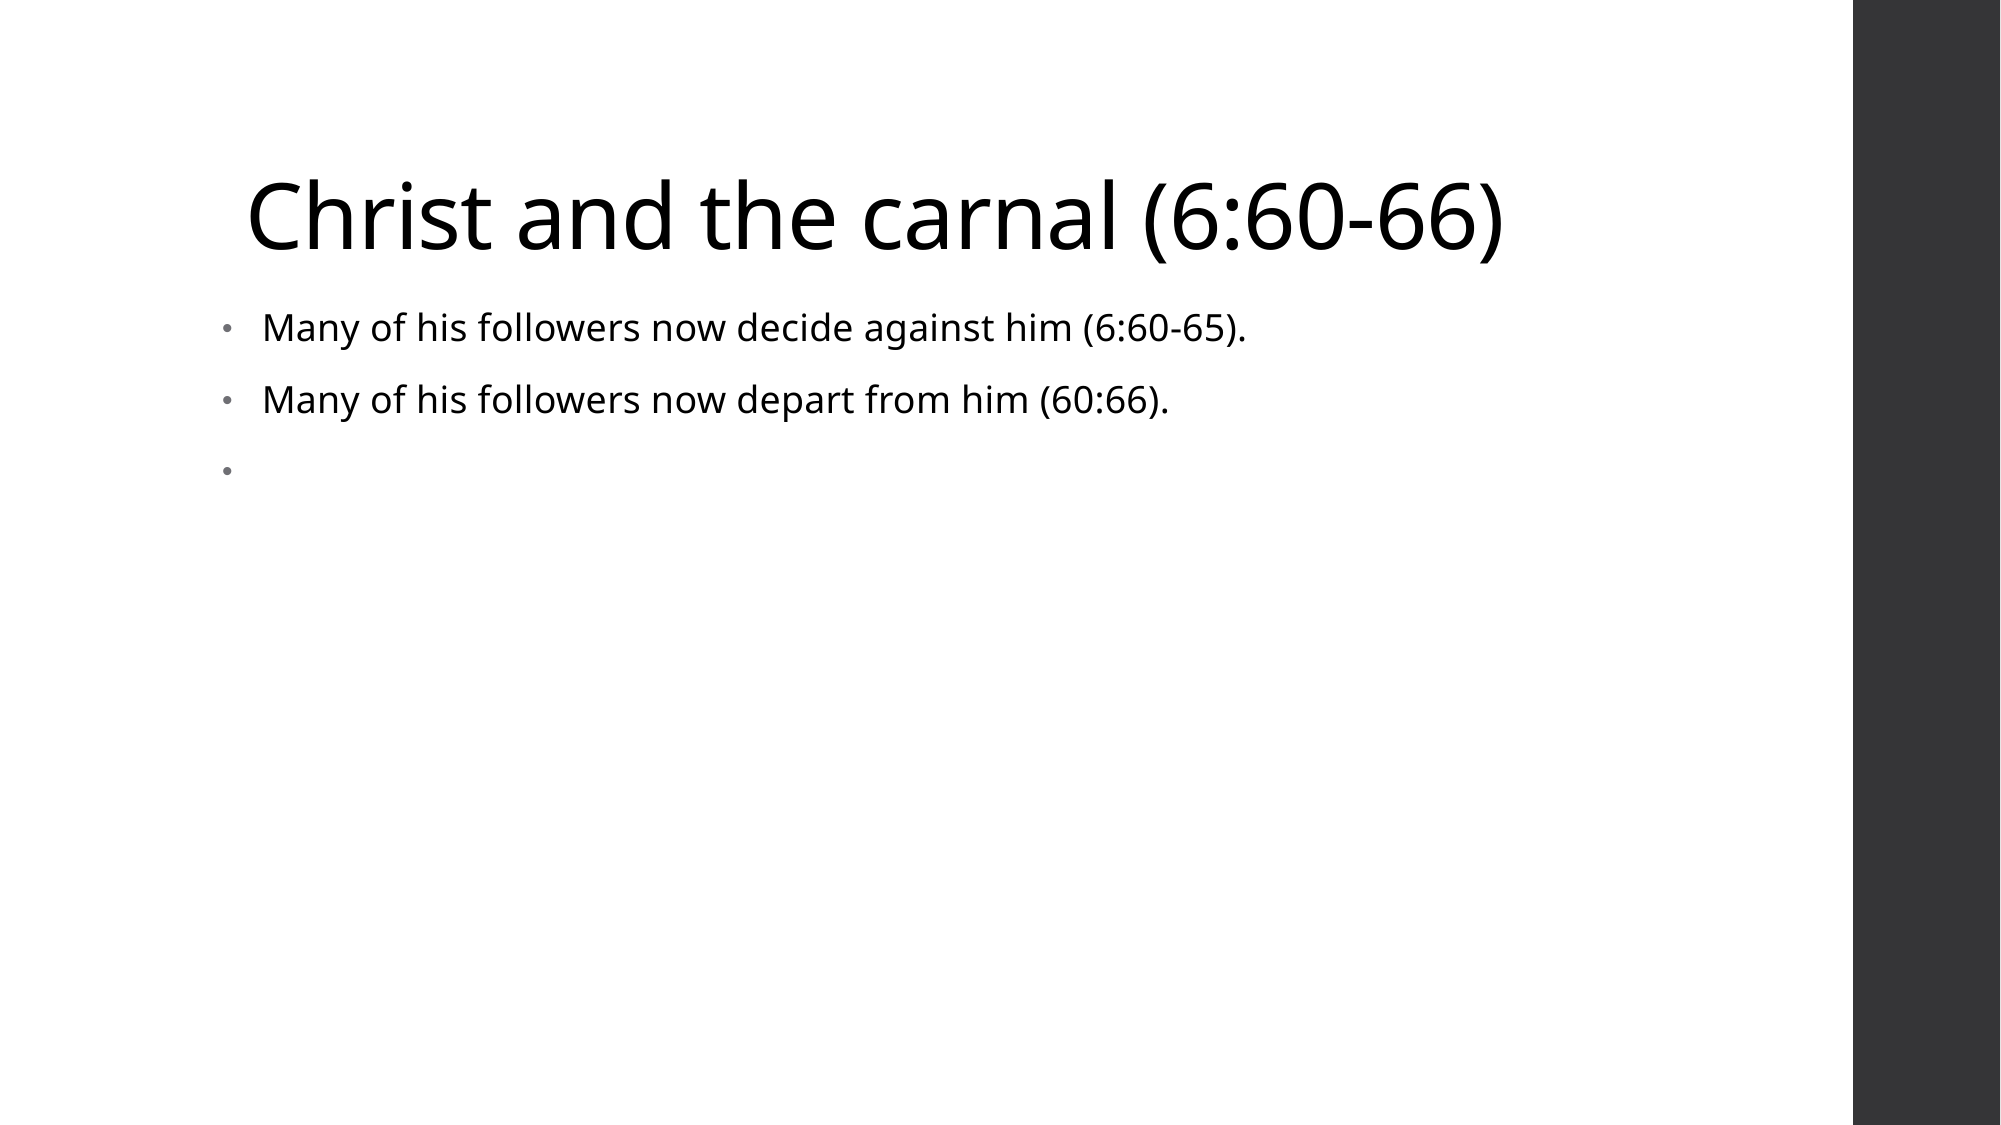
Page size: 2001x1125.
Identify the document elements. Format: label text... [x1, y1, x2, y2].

title Christ and the carnal (6:60-66) [206, 60, 1797, 278]
list Many of his followers now decide against him (6:60-65). Many of his followers now depart from him (60:66). [206, 299, 1617, 1014]
